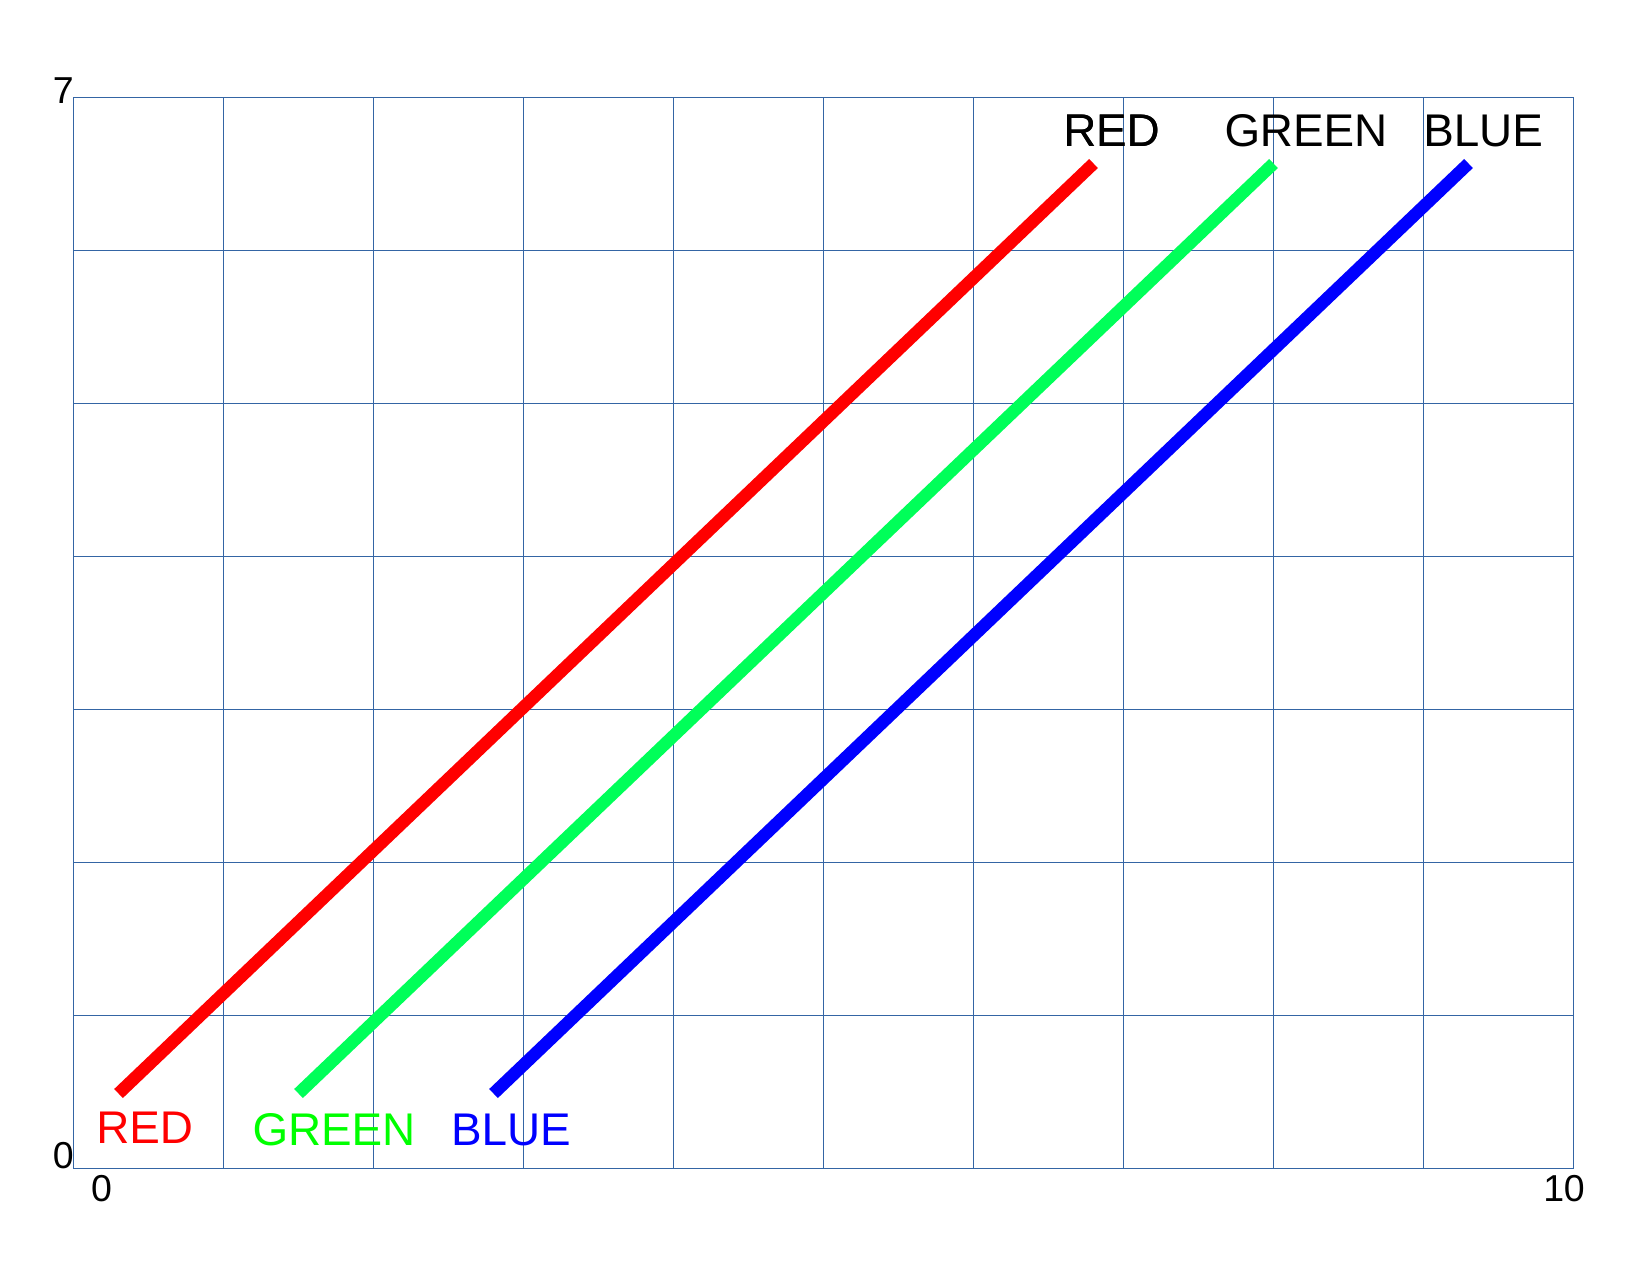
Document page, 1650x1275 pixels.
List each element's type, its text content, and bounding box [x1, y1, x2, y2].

text_box BLUE [436, 1096, 586, 1163]
text_box GREEN [237, 1096, 431, 1163]
text_box GREEN [1209, 97, 1403, 164]
text_box 10 [1528, 1159, 1604, 1259]
text_box RED [1048, 97, 1175, 164]
text_box 0 [76, 1161, 127, 1217]
text_box BLUE [1408, 97, 1558, 164]
text_box 0 [38, 1126, 89, 1184]
text_box 7 [38, 61, 89, 119]
text_box RED [81, 1094, 208, 1161]
